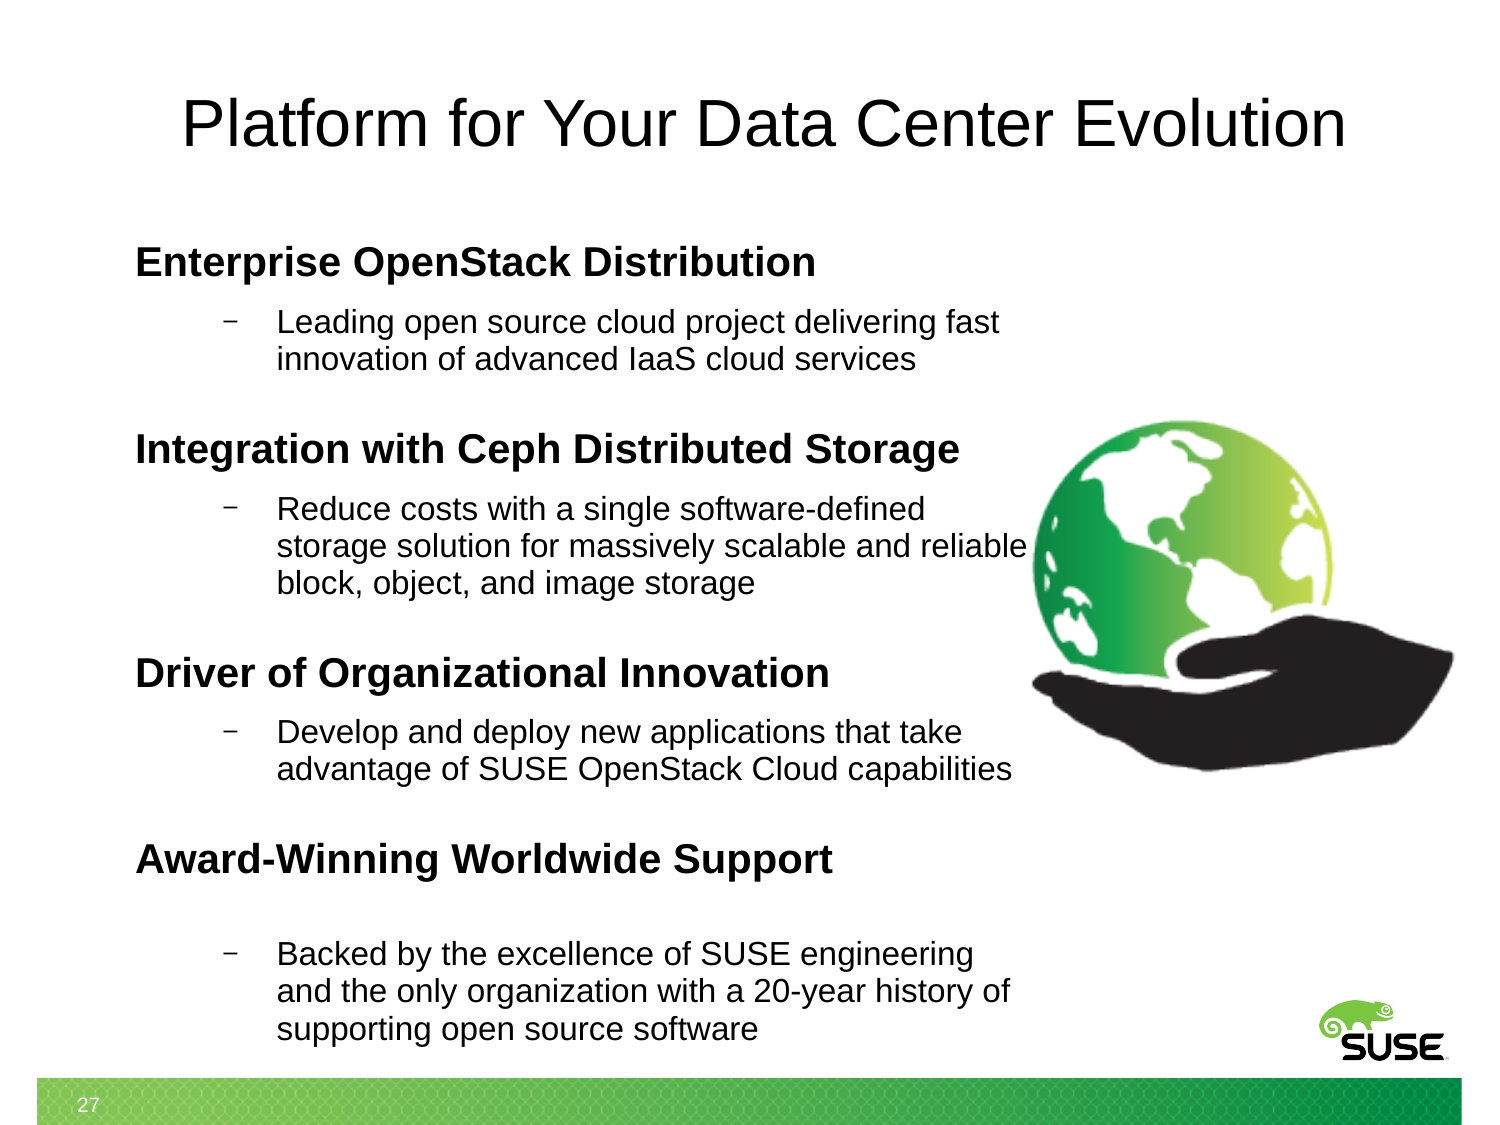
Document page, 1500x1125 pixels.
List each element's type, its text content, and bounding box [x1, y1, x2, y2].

picture [1036, 405, 1478, 796]
title Platform for Your Data Center Evolution [135, 42, 1396, 205]
list Enterprise OpenStack Distribution Leading open source cloud project delivering fast innovation of advanced IaaS cloud services Integration with Ceph Distributed Storage Reduce costs with a single software-defined storage solution for massively scalable and reliable block, object, and image storage Driver of Organizational Innovation Develop and deploy new applications that take advantage of SUSE OpenStack Cloud capabilities Award-Winning Worldwide Support Backed by the excellence of SUSE engineering and the only organization with a 20-year history of supporting open source software [135, 239, 1036, 1081]
picture [1319, 1000, 1449, 1061]
picture [37, 1078, 1462, 1125]
